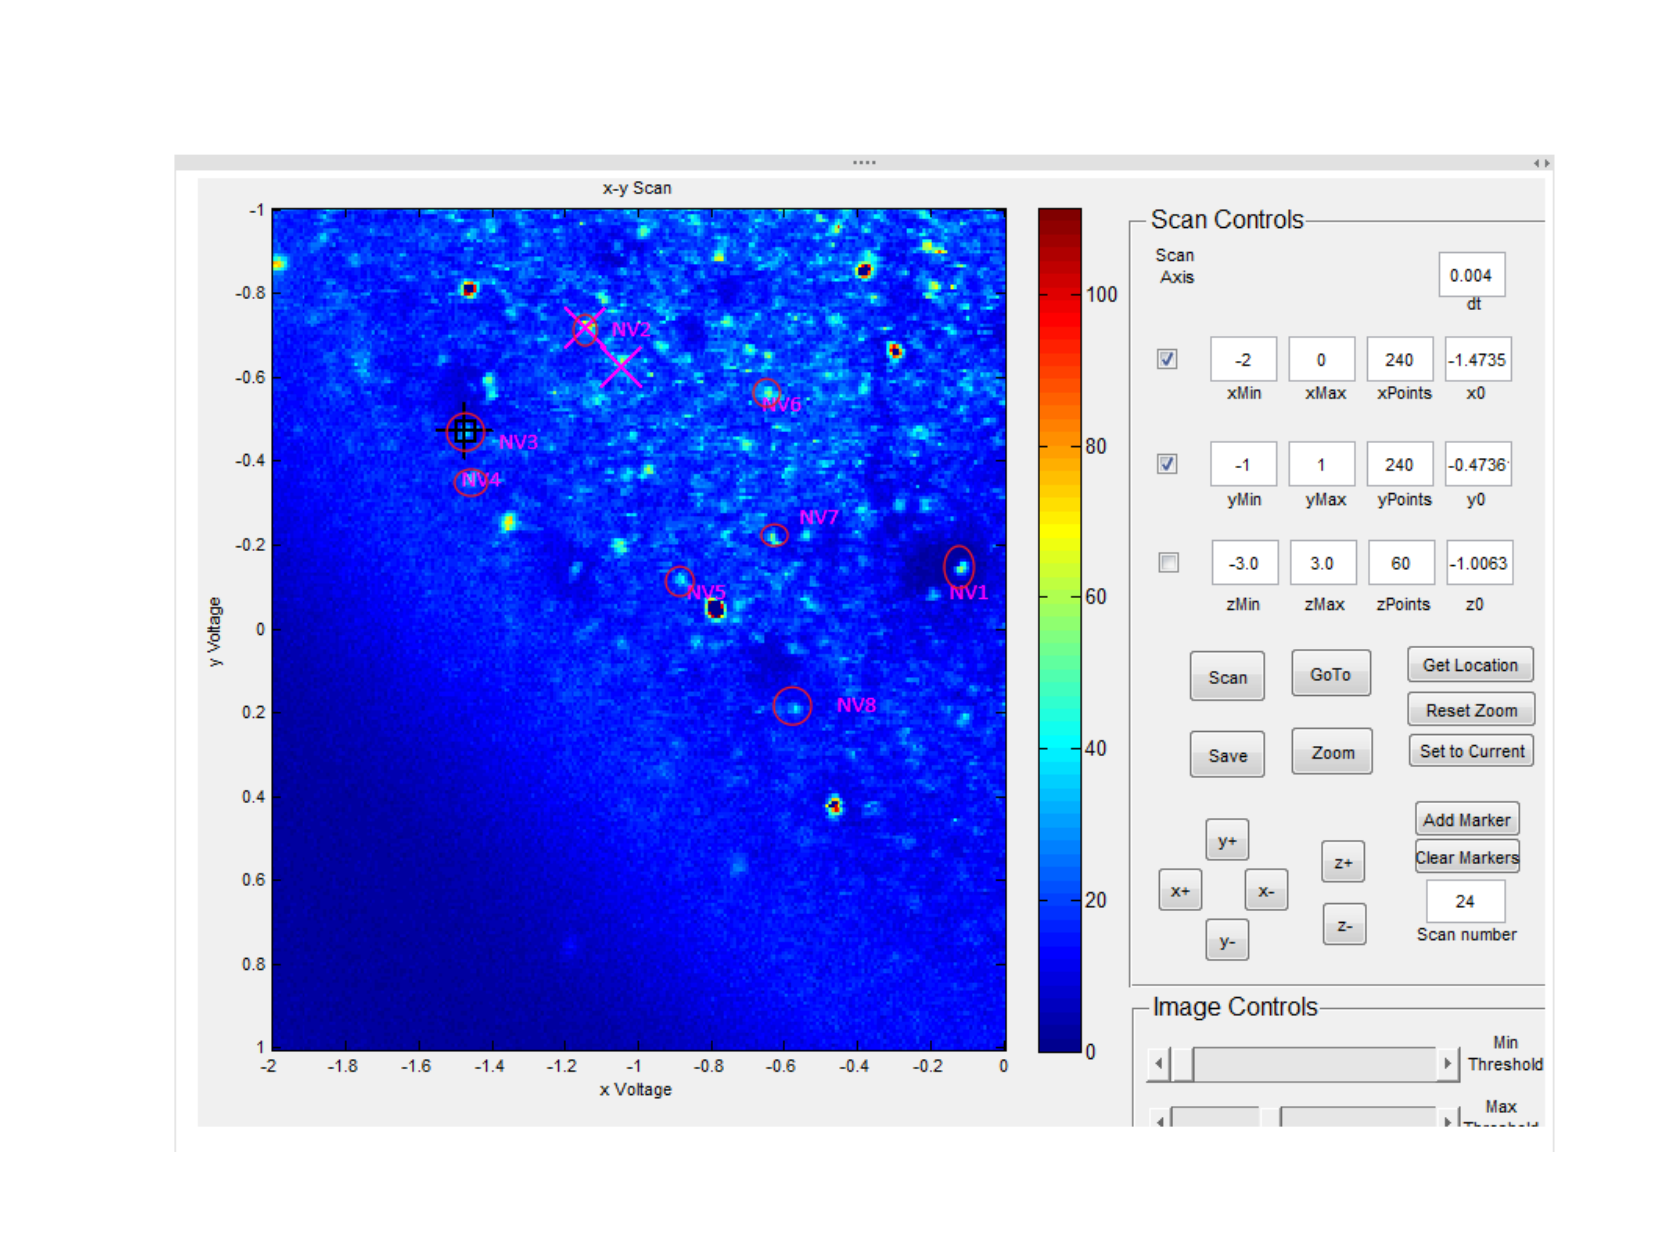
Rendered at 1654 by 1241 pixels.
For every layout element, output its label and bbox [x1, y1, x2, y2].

picture [145, 119, 1561, 1152]
